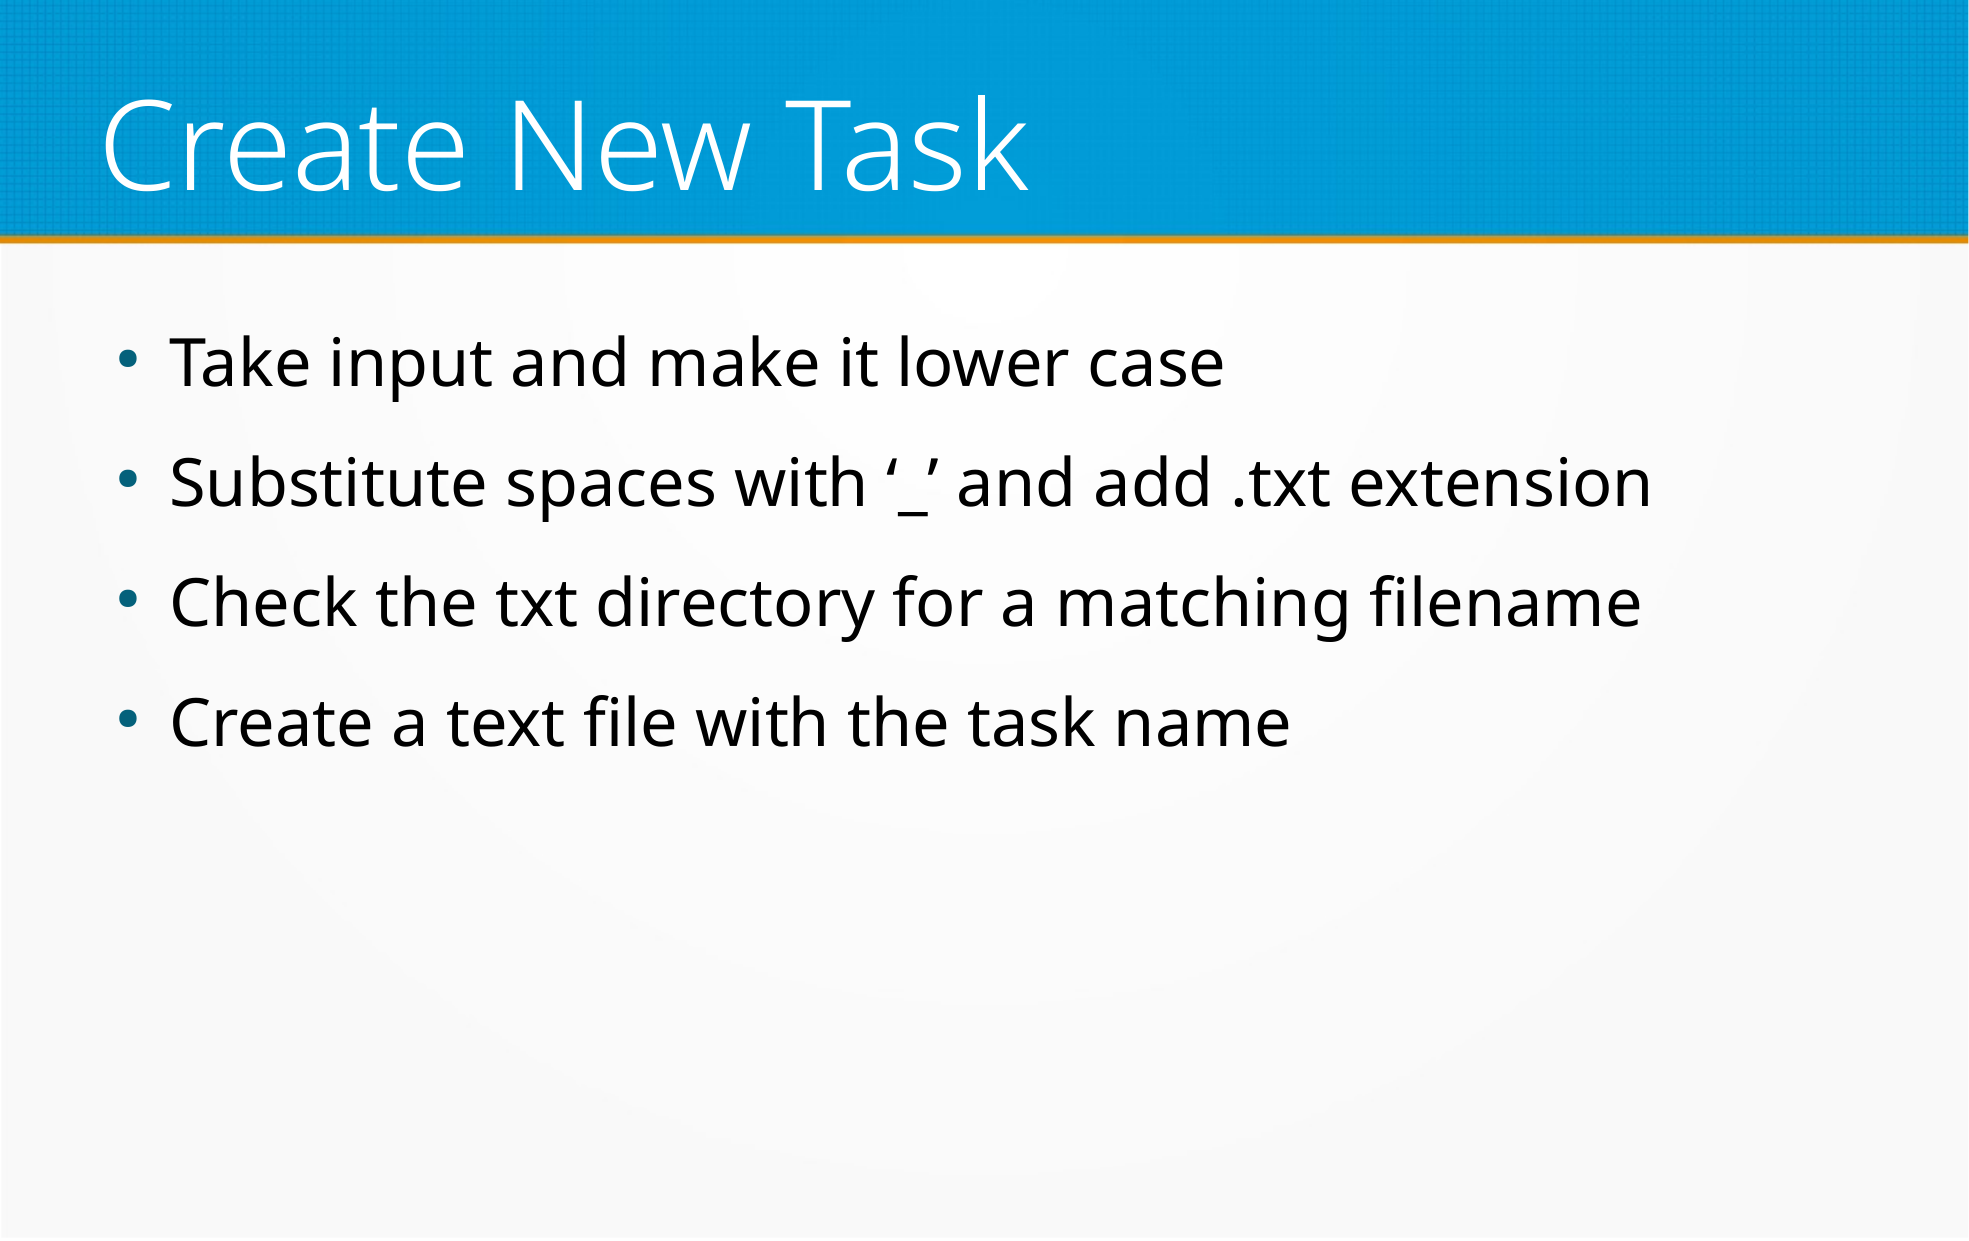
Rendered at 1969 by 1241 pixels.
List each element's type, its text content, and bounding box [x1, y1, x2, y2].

picture [0, 233, 1969, 1241]
title Create New Task [98, 19, 1870, 227]
list Take input and make it lower case Substitute spaces with ‘_’ and add .txt extension Check the txt directory for a matching filename Create a text file with the task name [98, 315, 1861, 1081]
